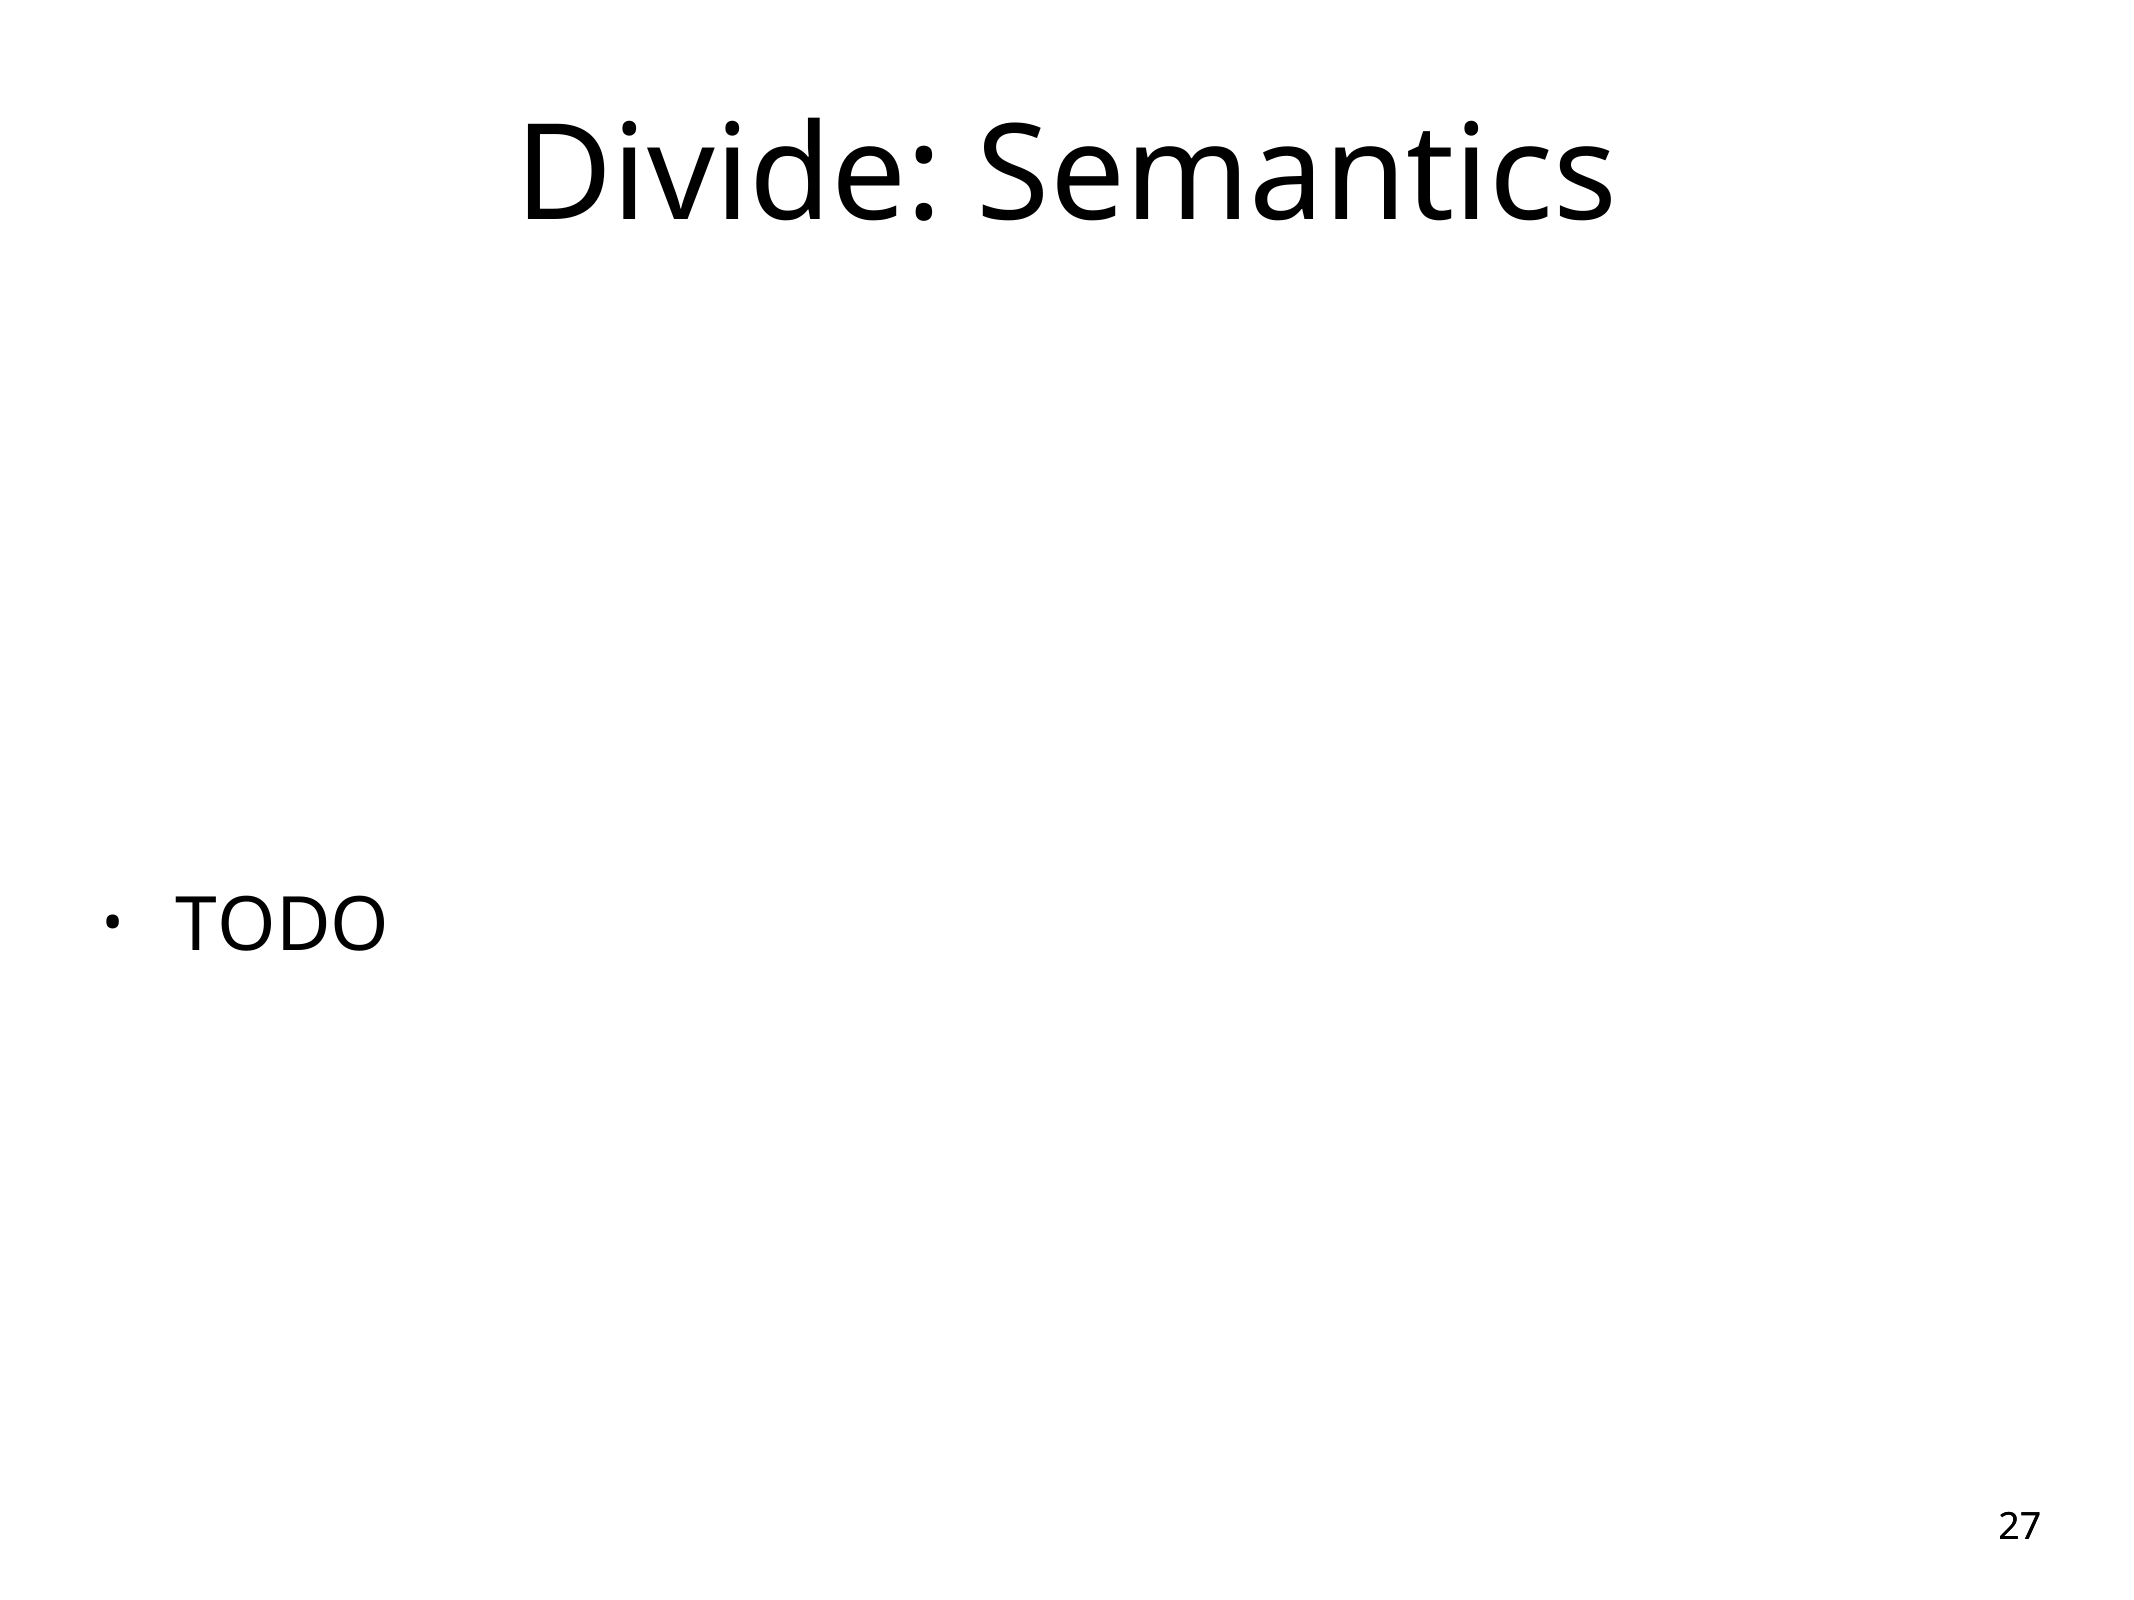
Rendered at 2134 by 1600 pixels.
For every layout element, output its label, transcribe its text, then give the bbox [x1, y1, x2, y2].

list TODO [94, 332, 2039, 1509]
title Divide: Semantics [156, 72, 1978, 261]
text_box <number> [1985, 1493, 2055, 1557]
